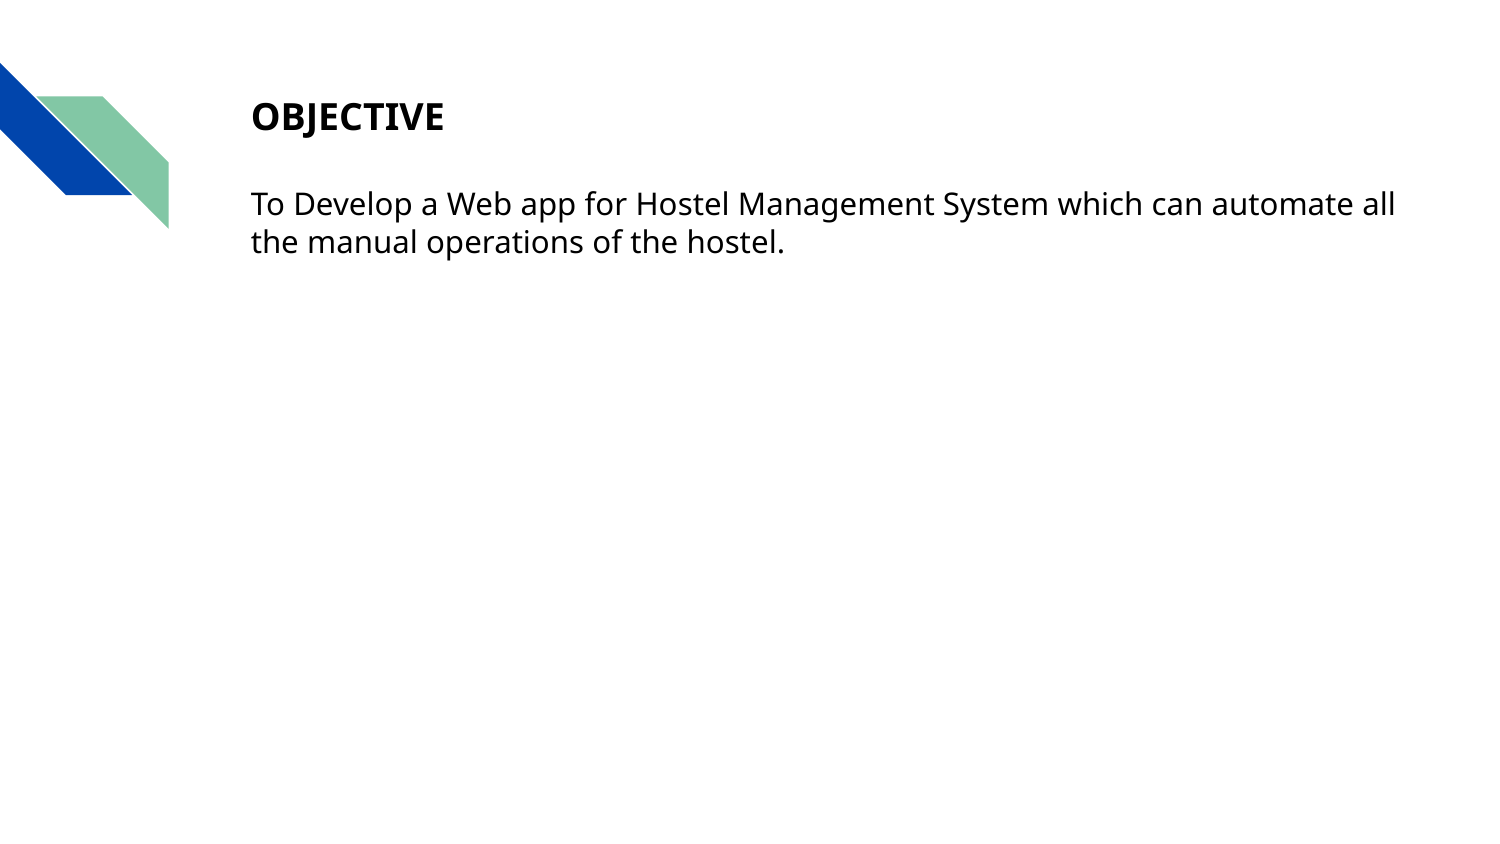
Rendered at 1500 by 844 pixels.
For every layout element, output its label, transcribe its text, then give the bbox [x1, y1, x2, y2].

text_box To Develop a Web app for Hostel Management System which can automate all the manual operations of the hostel. [236, 177, 1417, 410]
text_box OBJECTIVE [236, 85, 1270, 148]
